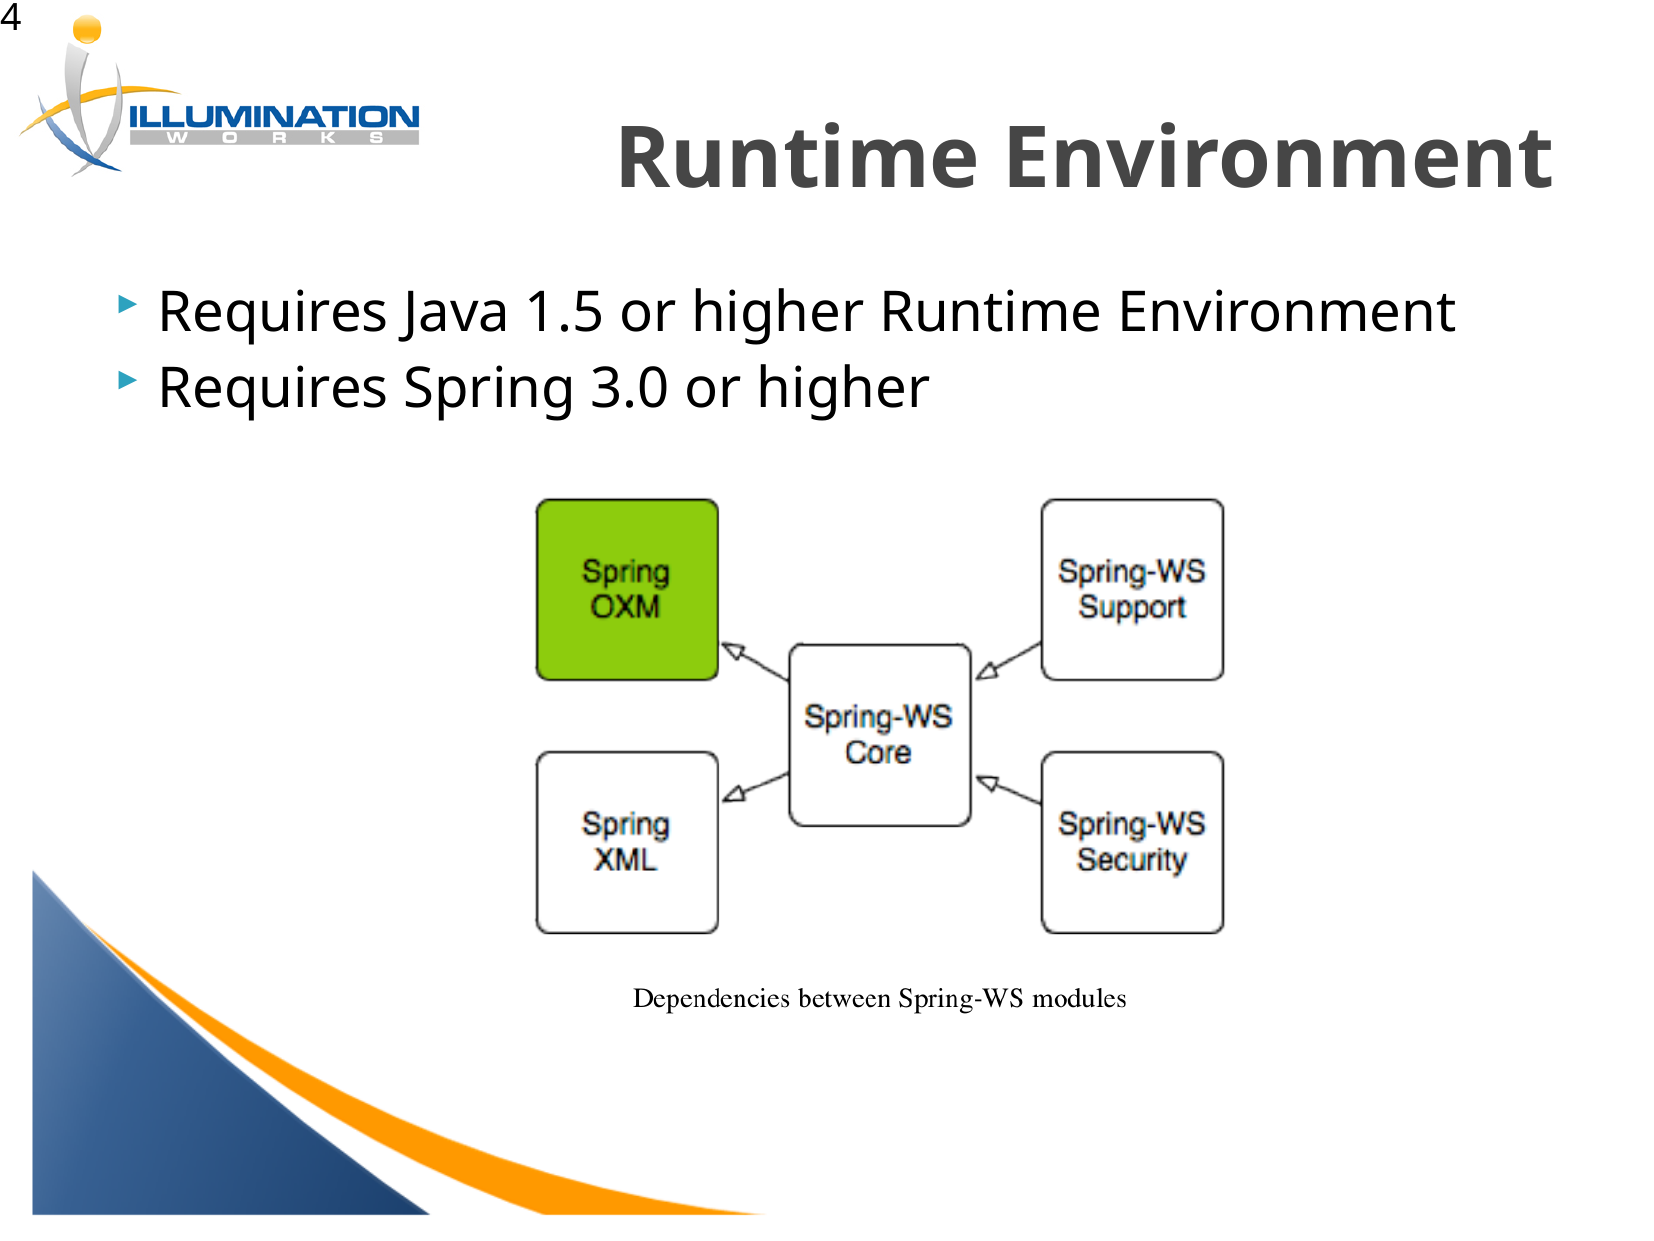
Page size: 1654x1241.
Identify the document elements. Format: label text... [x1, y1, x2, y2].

picture [0, 0, 435, 193]
picture [21, 839, 767, 1221]
picture [525, 486, 1233, 1021]
list Requires Java 1.5 or higher Runtime Environment Requires Spring 3.0 or higher [82, 267, 1571, 1087]
title Runtime Environment [82, 49, 1571, 257]
